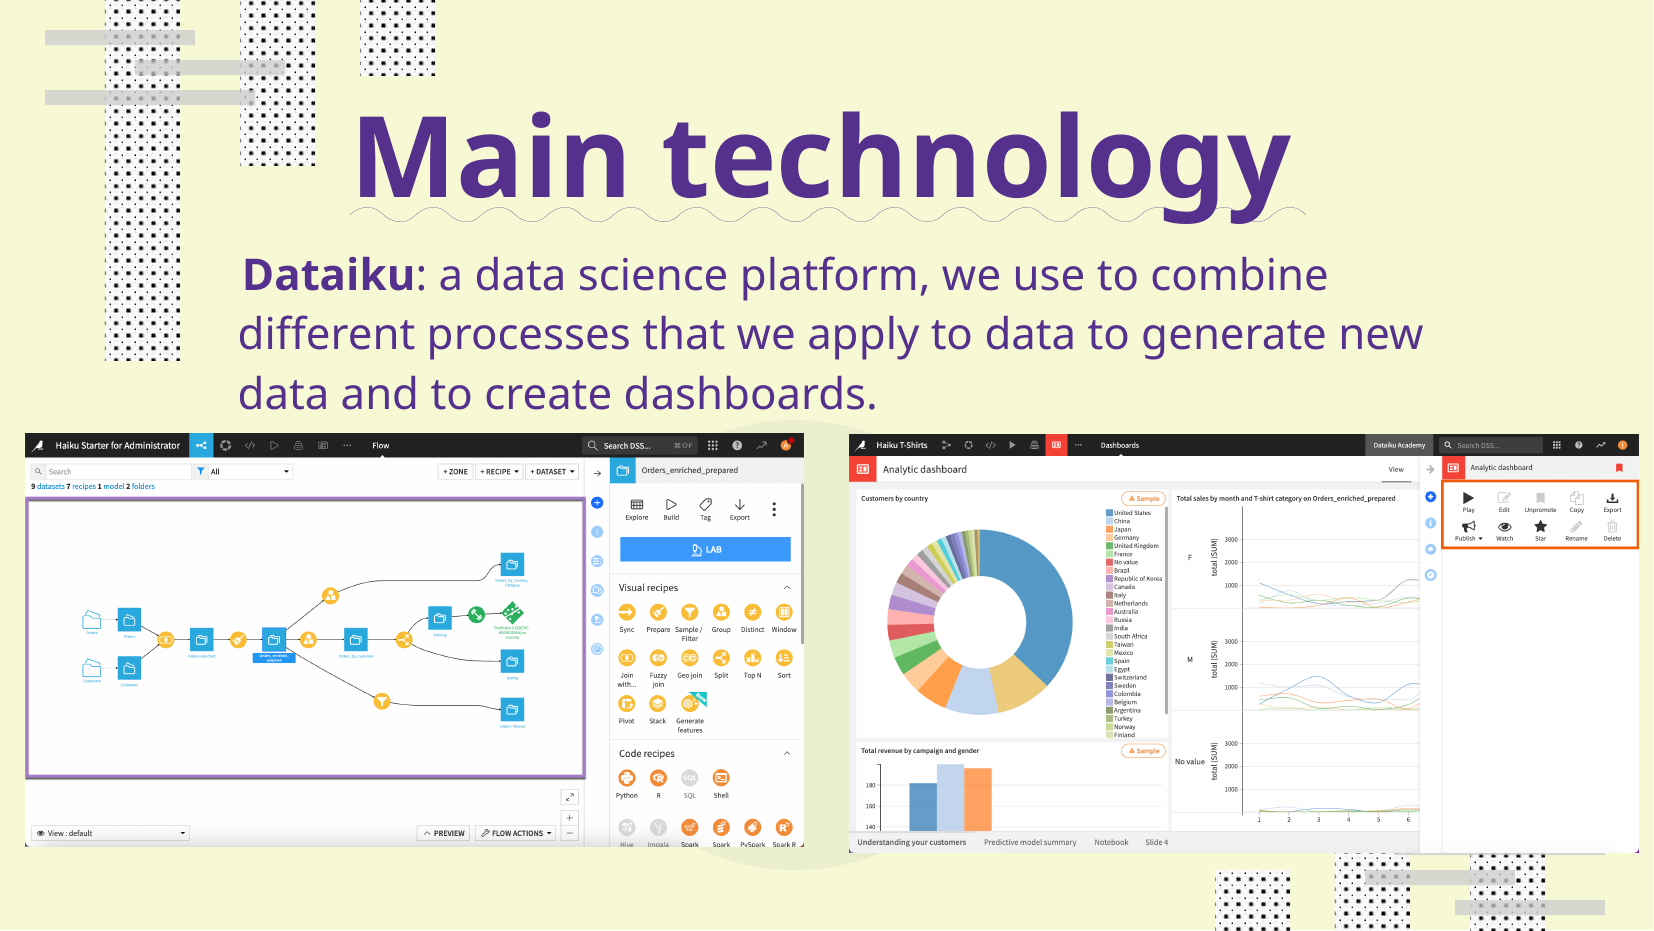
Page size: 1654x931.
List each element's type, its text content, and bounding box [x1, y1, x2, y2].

picture [104, 46, 180, 76]
title Main technology [76, 76, 1565, 233]
picture [1470, 916, 1546, 931]
picture [240, 0, 315, 76]
picture [25, 433, 804, 847]
picture [1215, 870, 1291, 931]
text_box Dataiku: a data science platform, we use to combine different processes that we apply to data to generate new data and to create dashboards. [187, 236, 1463, 788]
picture [104, 233, 180, 361]
picture [1470, 856, 1546, 900]
picture [360, 0, 436, 76]
picture [849, 434, 1639, 931]
picture [104, 0, 180, 30]
